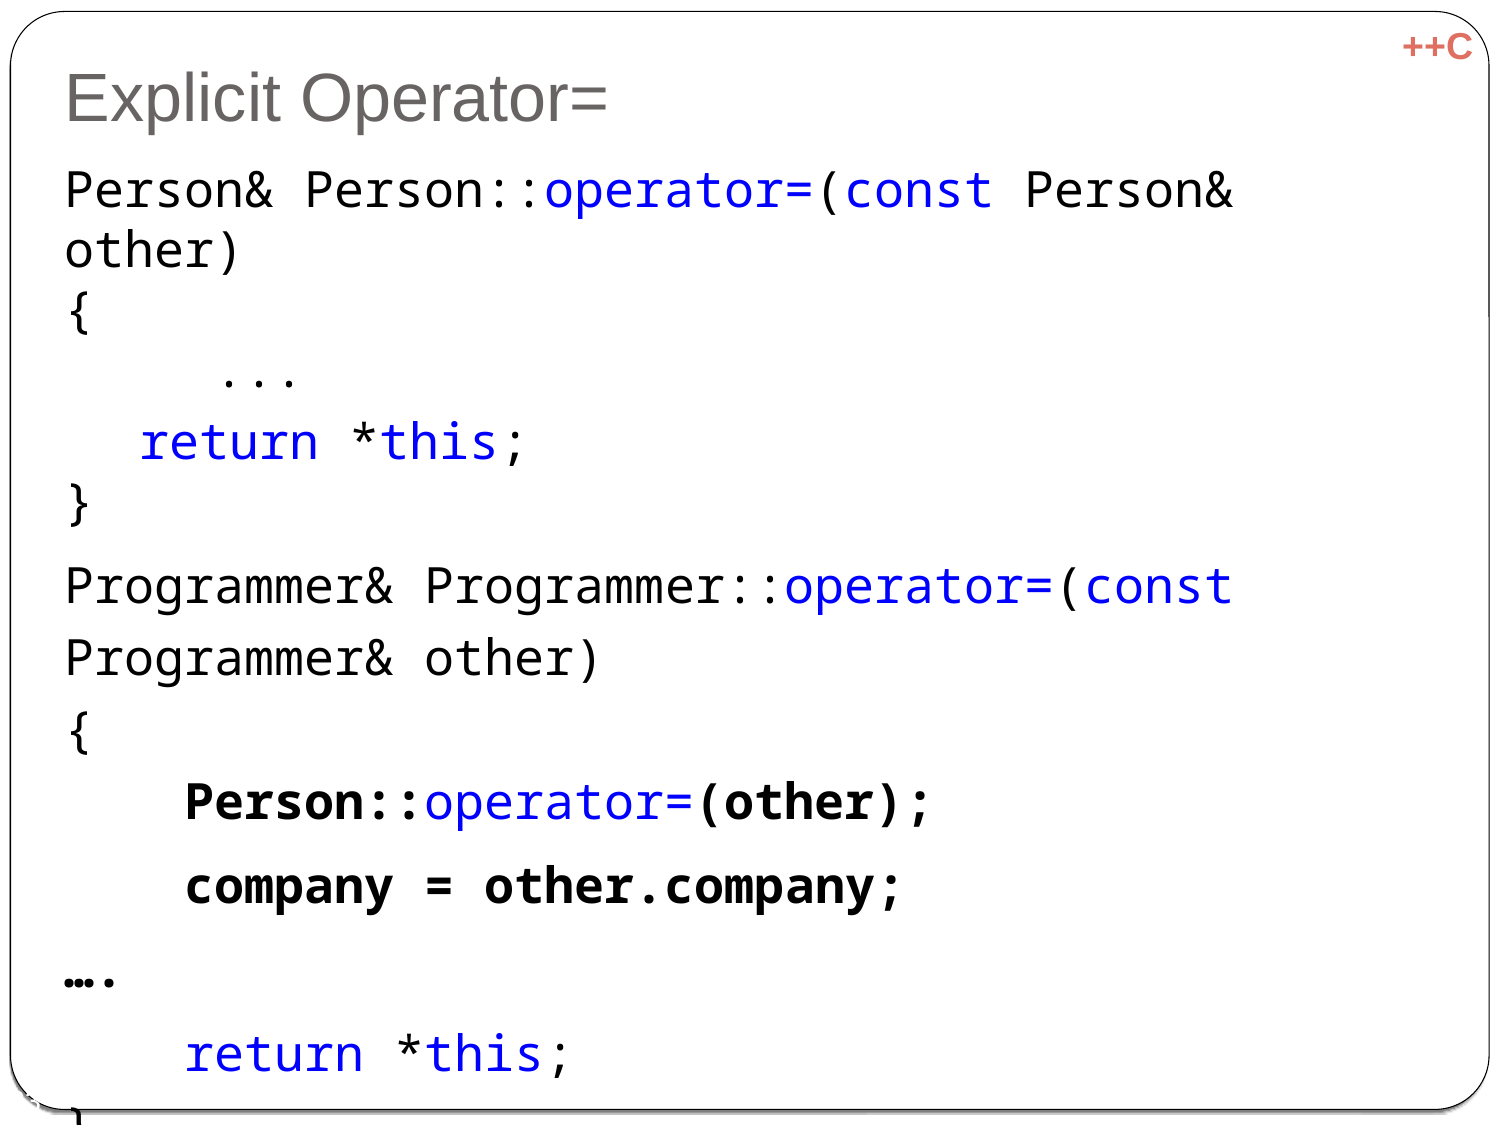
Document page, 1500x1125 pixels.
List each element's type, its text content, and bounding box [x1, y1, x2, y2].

slide_number <number> [0, 1074, 50, 1125]
list Person& Person::operator=(const Person& other) { ... return *this; } Programmer& Programmer::operator=(const Programmer& other) { Person::operator=(other); company = other.company; …. return *this; } [50, 149, 1450, 1088]
title Explicit Operator= [50, 45, 1450, 149]
